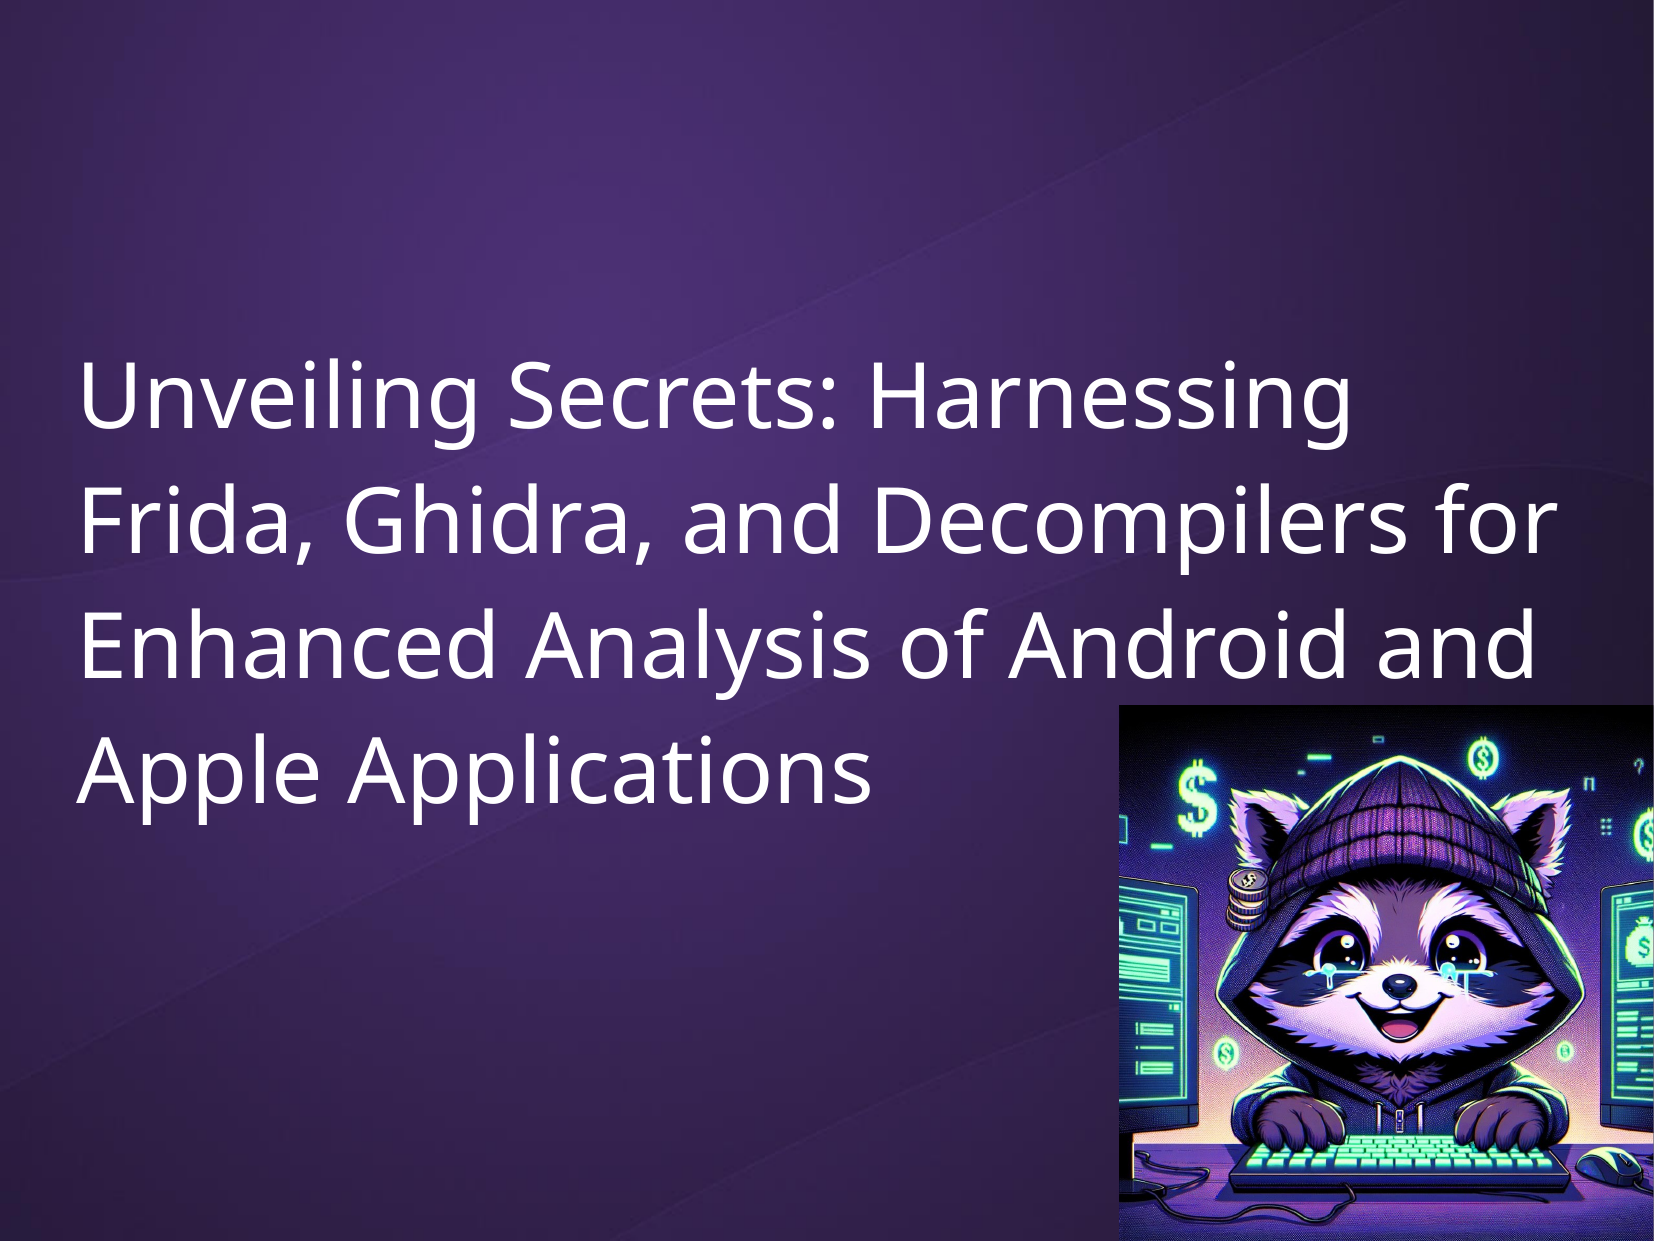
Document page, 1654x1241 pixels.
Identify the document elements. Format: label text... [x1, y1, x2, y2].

picture [0, 0, 1654, 1241]
title Unveiling Secrets: Harnessing Frida, Ghidra, and Decompilers for Enhanced Analysis of Android and Apple Applications [76, 324, 1565, 836]
